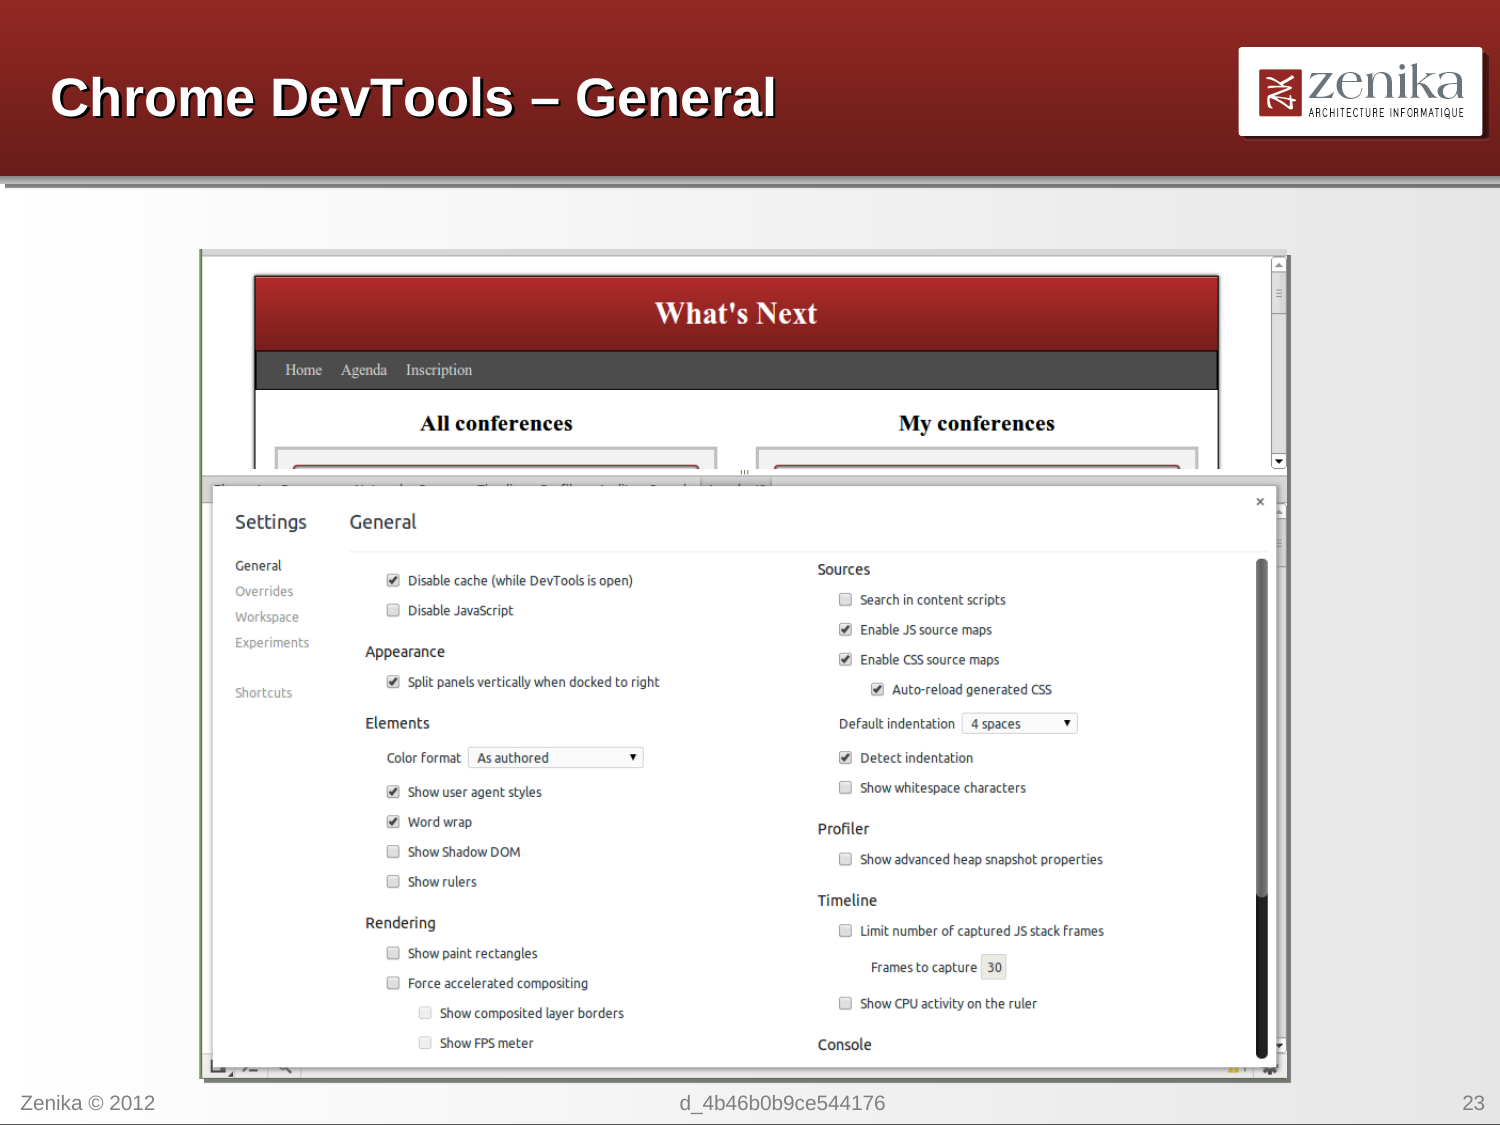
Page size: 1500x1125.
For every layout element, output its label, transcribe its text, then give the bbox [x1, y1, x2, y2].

picture [1257, 58, 1464, 125]
picture [199, 249, 1287, 1079]
title Chrome DevTools – General [50, 15, 1206, 180]
